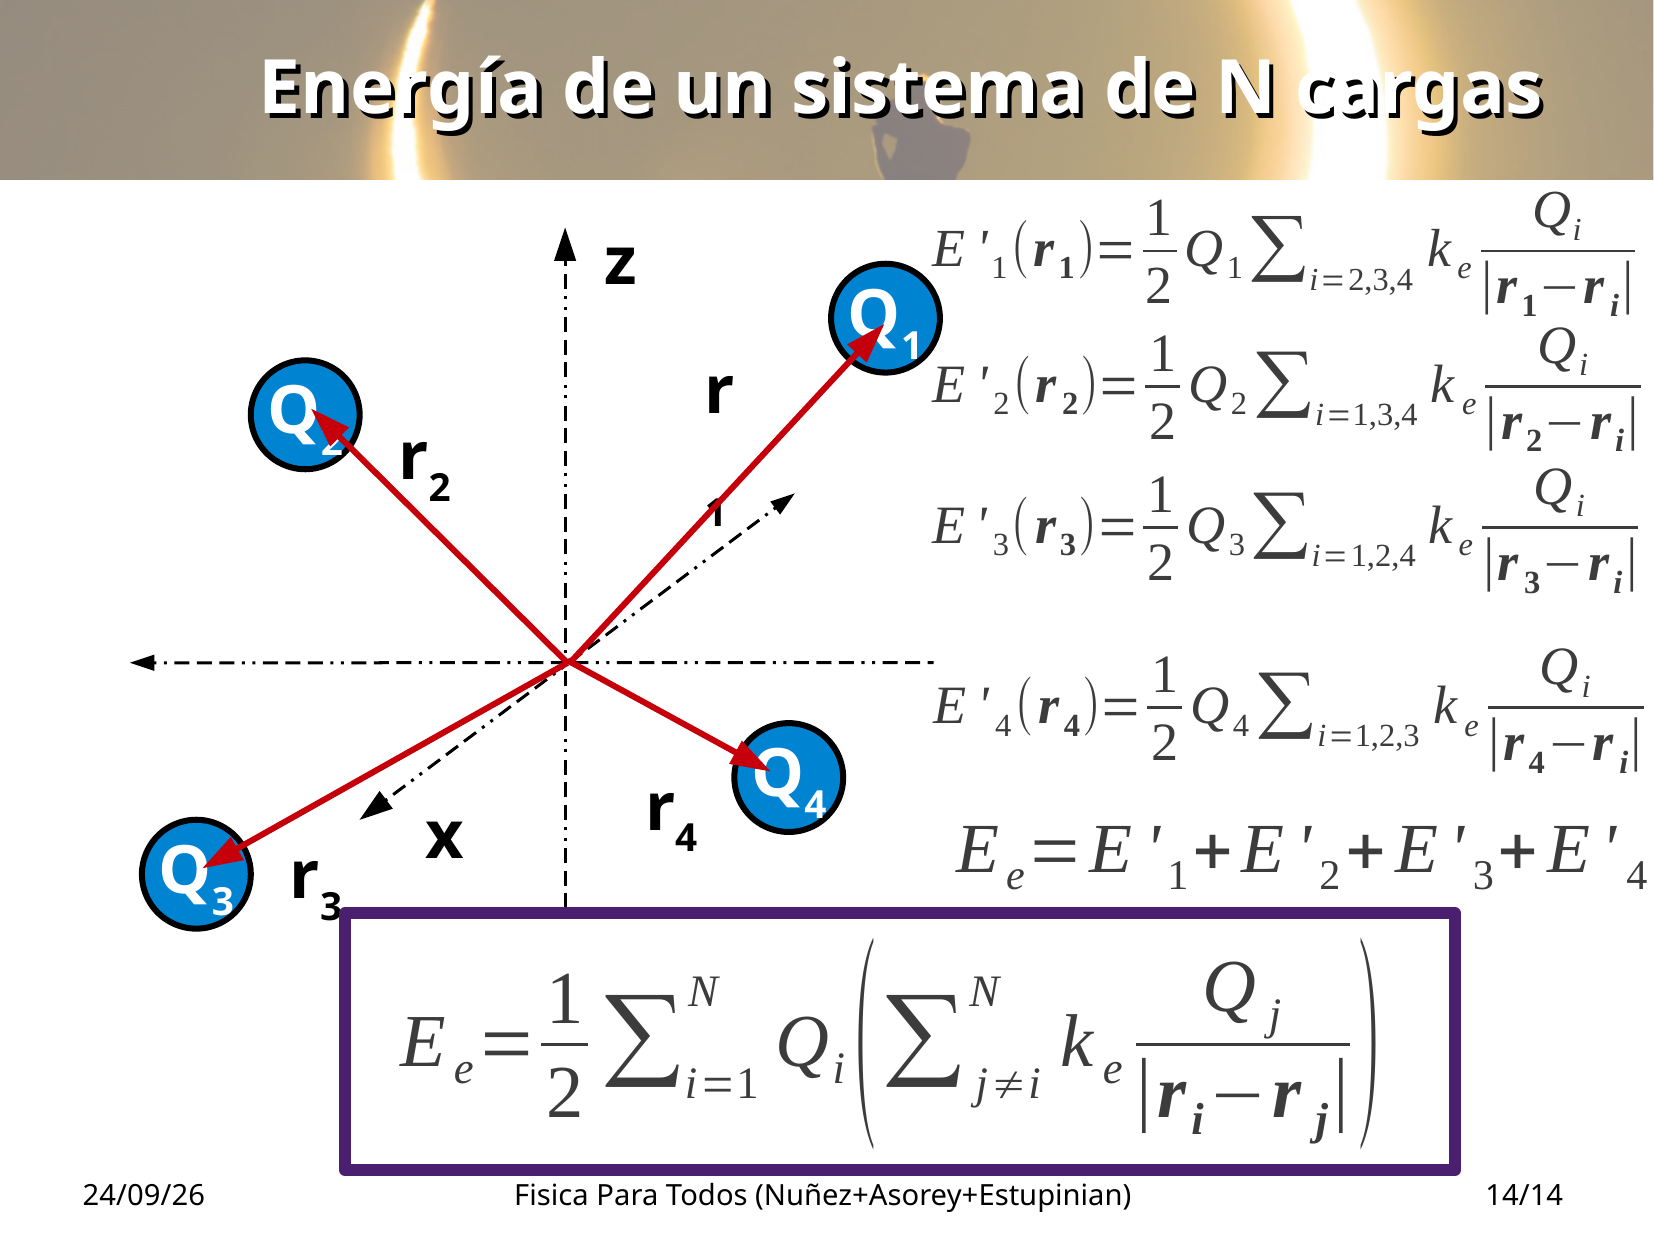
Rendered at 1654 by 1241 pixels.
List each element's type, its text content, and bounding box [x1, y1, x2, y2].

text_box r4 [630, 751, 736, 860]
chart [945, 810, 1654, 899]
text_box Q4 [765, 756, 790, 788]
text_box r3 [274, 819, 376, 929]
text_box Q1 [861, 297, 886, 329]
text_box Q3 [172, 853, 197, 885]
text_box x [411, 780, 466, 875]
chart [922, 180, 1651, 600]
text_box Q3 [141, 819, 251, 929]
text_box Q2 [250, 360, 360, 470]
picture [0, 0, 1654, 180]
text_box Q2 [281, 393, 306, 425]
chart [390, 934, 1389, 1155]
text_box r2 [383, 400, 496, 509]
text_box z [589, 206, 644, 301]
title Energía de un sistema de N cargas [75, 19, 1564, 151]
text_box Q1 [831, 263, 922, 373]
chart [924, 636, 1654, 781]
text_box [345, 781, 1654, 1170]
text_box Q4 [736, 723, 844, 832]
text_box r1 [690, 334, 771, 444]
text_box [933, 360, 1654, 636]
